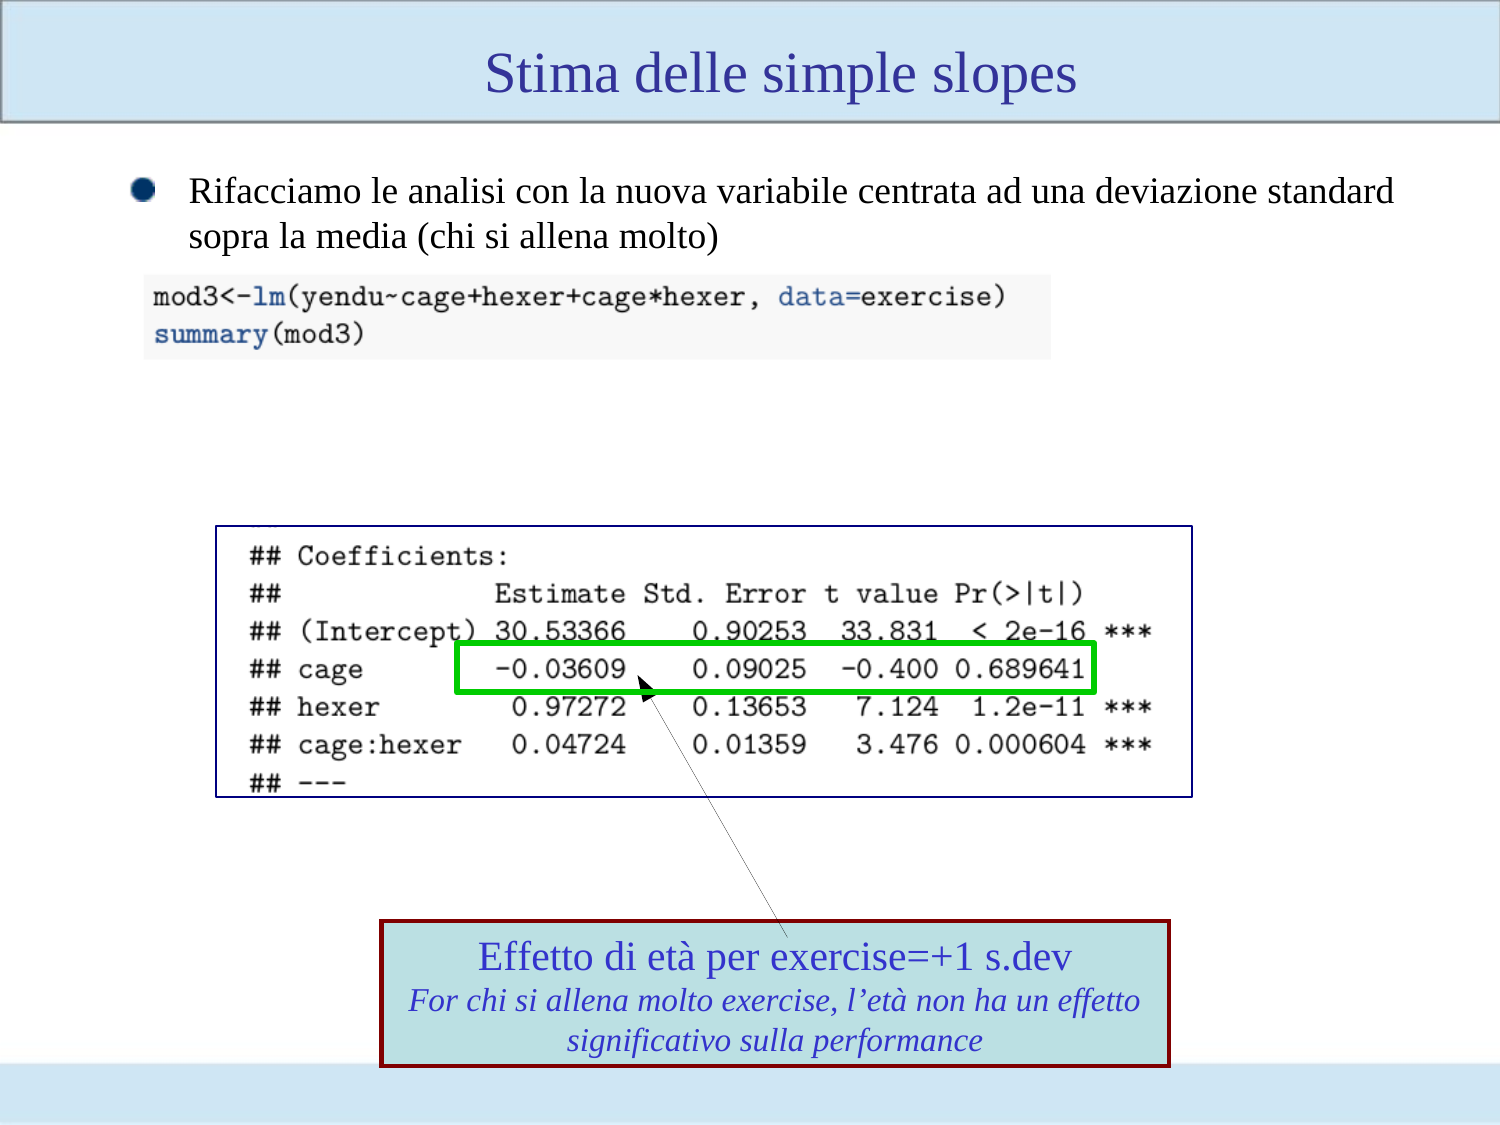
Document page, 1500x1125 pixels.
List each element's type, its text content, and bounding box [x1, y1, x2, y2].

picture [0, 0, 1500, 1125]
text_box Rifacciamo le analisi con la nuova variabile centrata ad una deviazione standard sopra la media (chi si allena molto) [112, 157, 1476, 264]
text_box Effetto di età per exercise=+1 s.dev For chi si allena molto exercise, l’età non ha un effetto significativo sulla performance [381, 920, 1170, 1067]
title Stima delle simple slopes [249, 21, 1313, 117]
